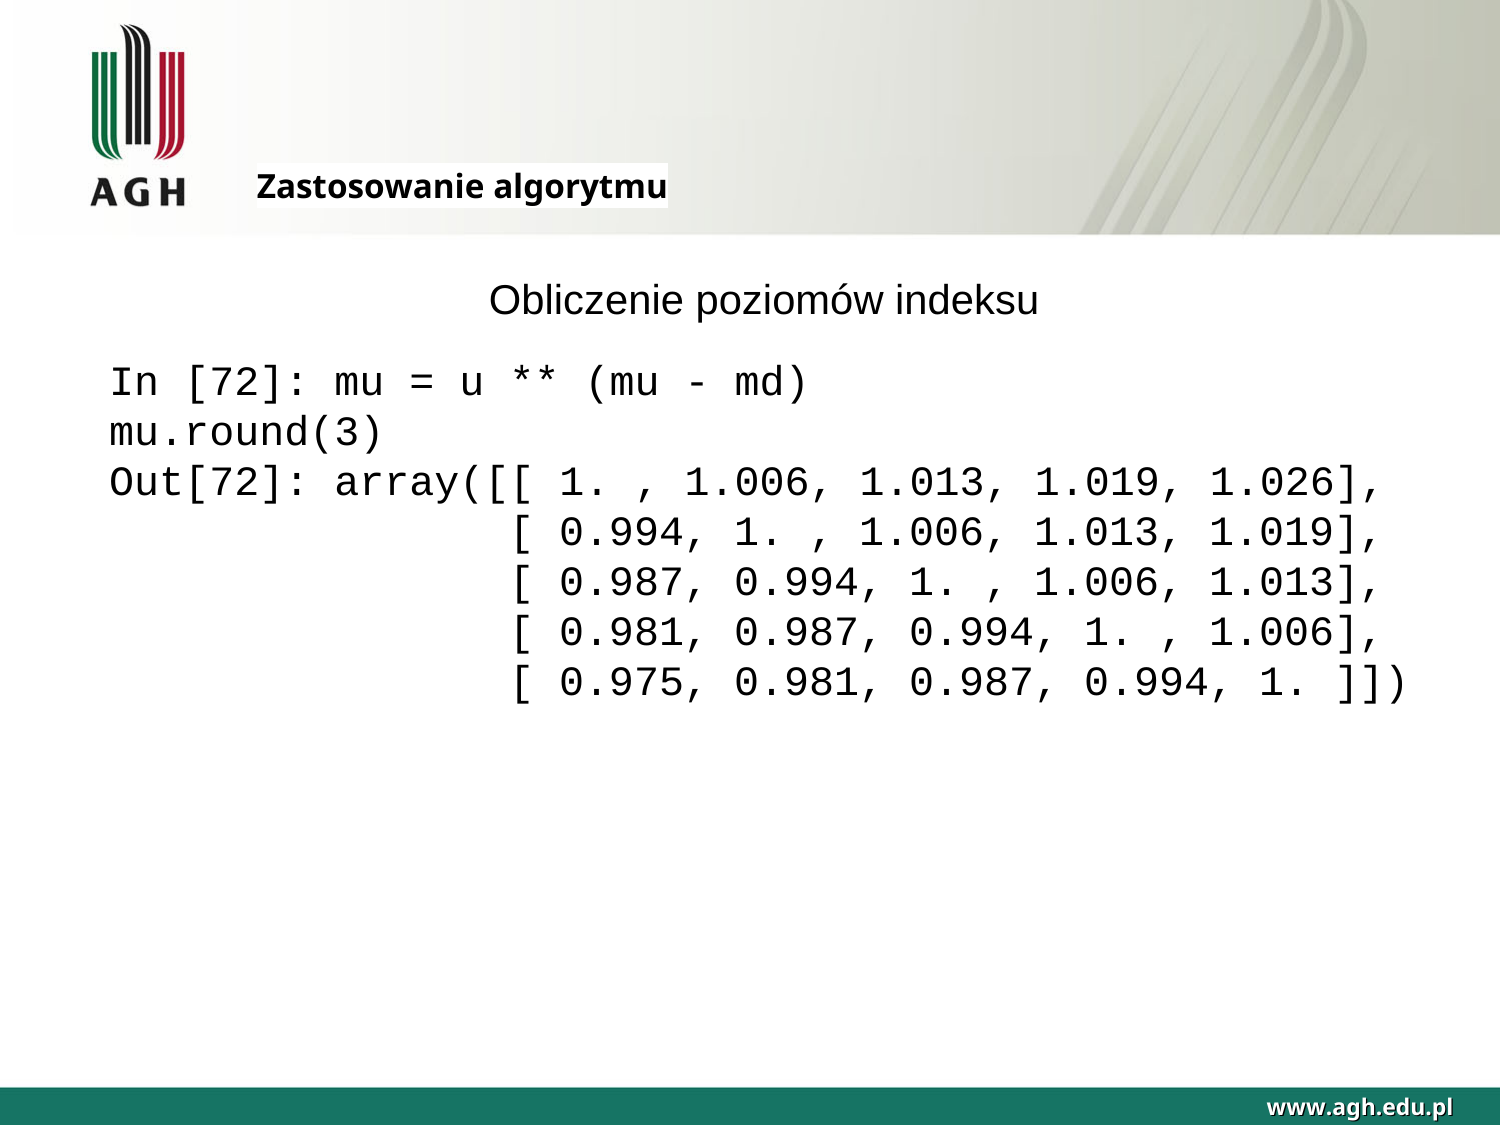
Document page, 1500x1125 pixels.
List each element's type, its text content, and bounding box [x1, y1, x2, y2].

text_box www.agh.edu.pl [1251, 1084, 1500, 1125]
text_box In [72]: mu = u ** (mu - md) mu.round(3) Out[72]: array([[ 1. , 1.006, 1.013, 1.019, 1.026], [ 0.994, 1. , 1.006, 1.013, 1.019], [ 0.987, 0.994, 1. , 1.006, 1.013], [ 0.981, 0.987, 0.994, 1. , 1.006], [ 0.975, 0.981, 0.987, 0.994, 1. ]]) [94, 346, 1430, 762]
picture [0, 0, 1500, 1125]
title Zastosowanie algorytmu [242, 137, 1436, 233]
text_box Obliczenie poziomów indeksu [437, 265, 1063, 331]
